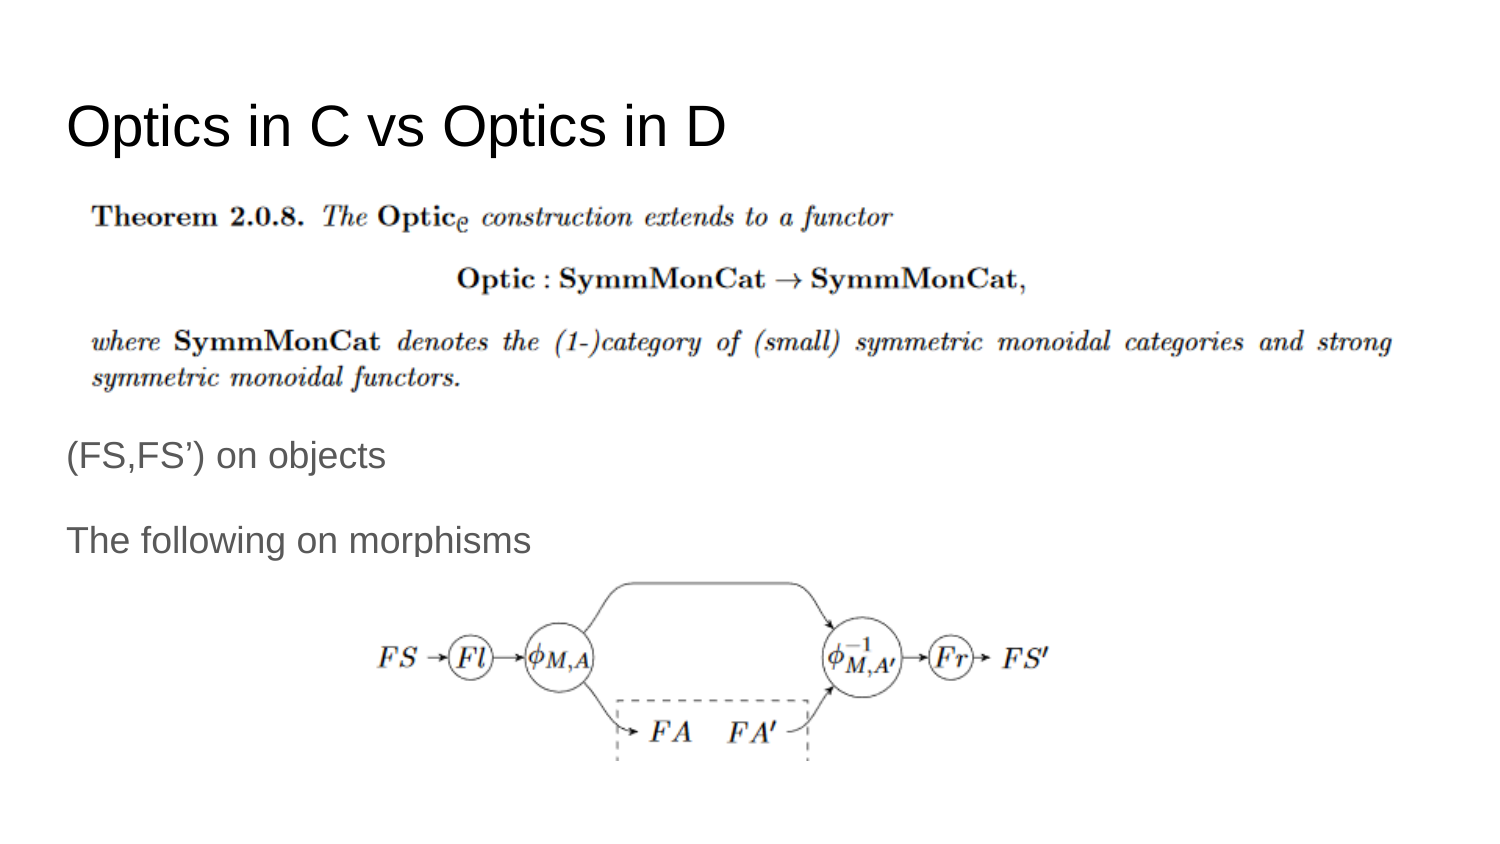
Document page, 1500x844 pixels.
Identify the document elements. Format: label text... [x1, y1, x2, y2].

list (FS,FS’) on objects The following on morphisms [51, 409, 1449, 504]
picture [80, 192, 1420, 410]
title Optics in C vs Optics in D [51, 72, 1449, 167]
picture [336, 557, 1129, 761]
